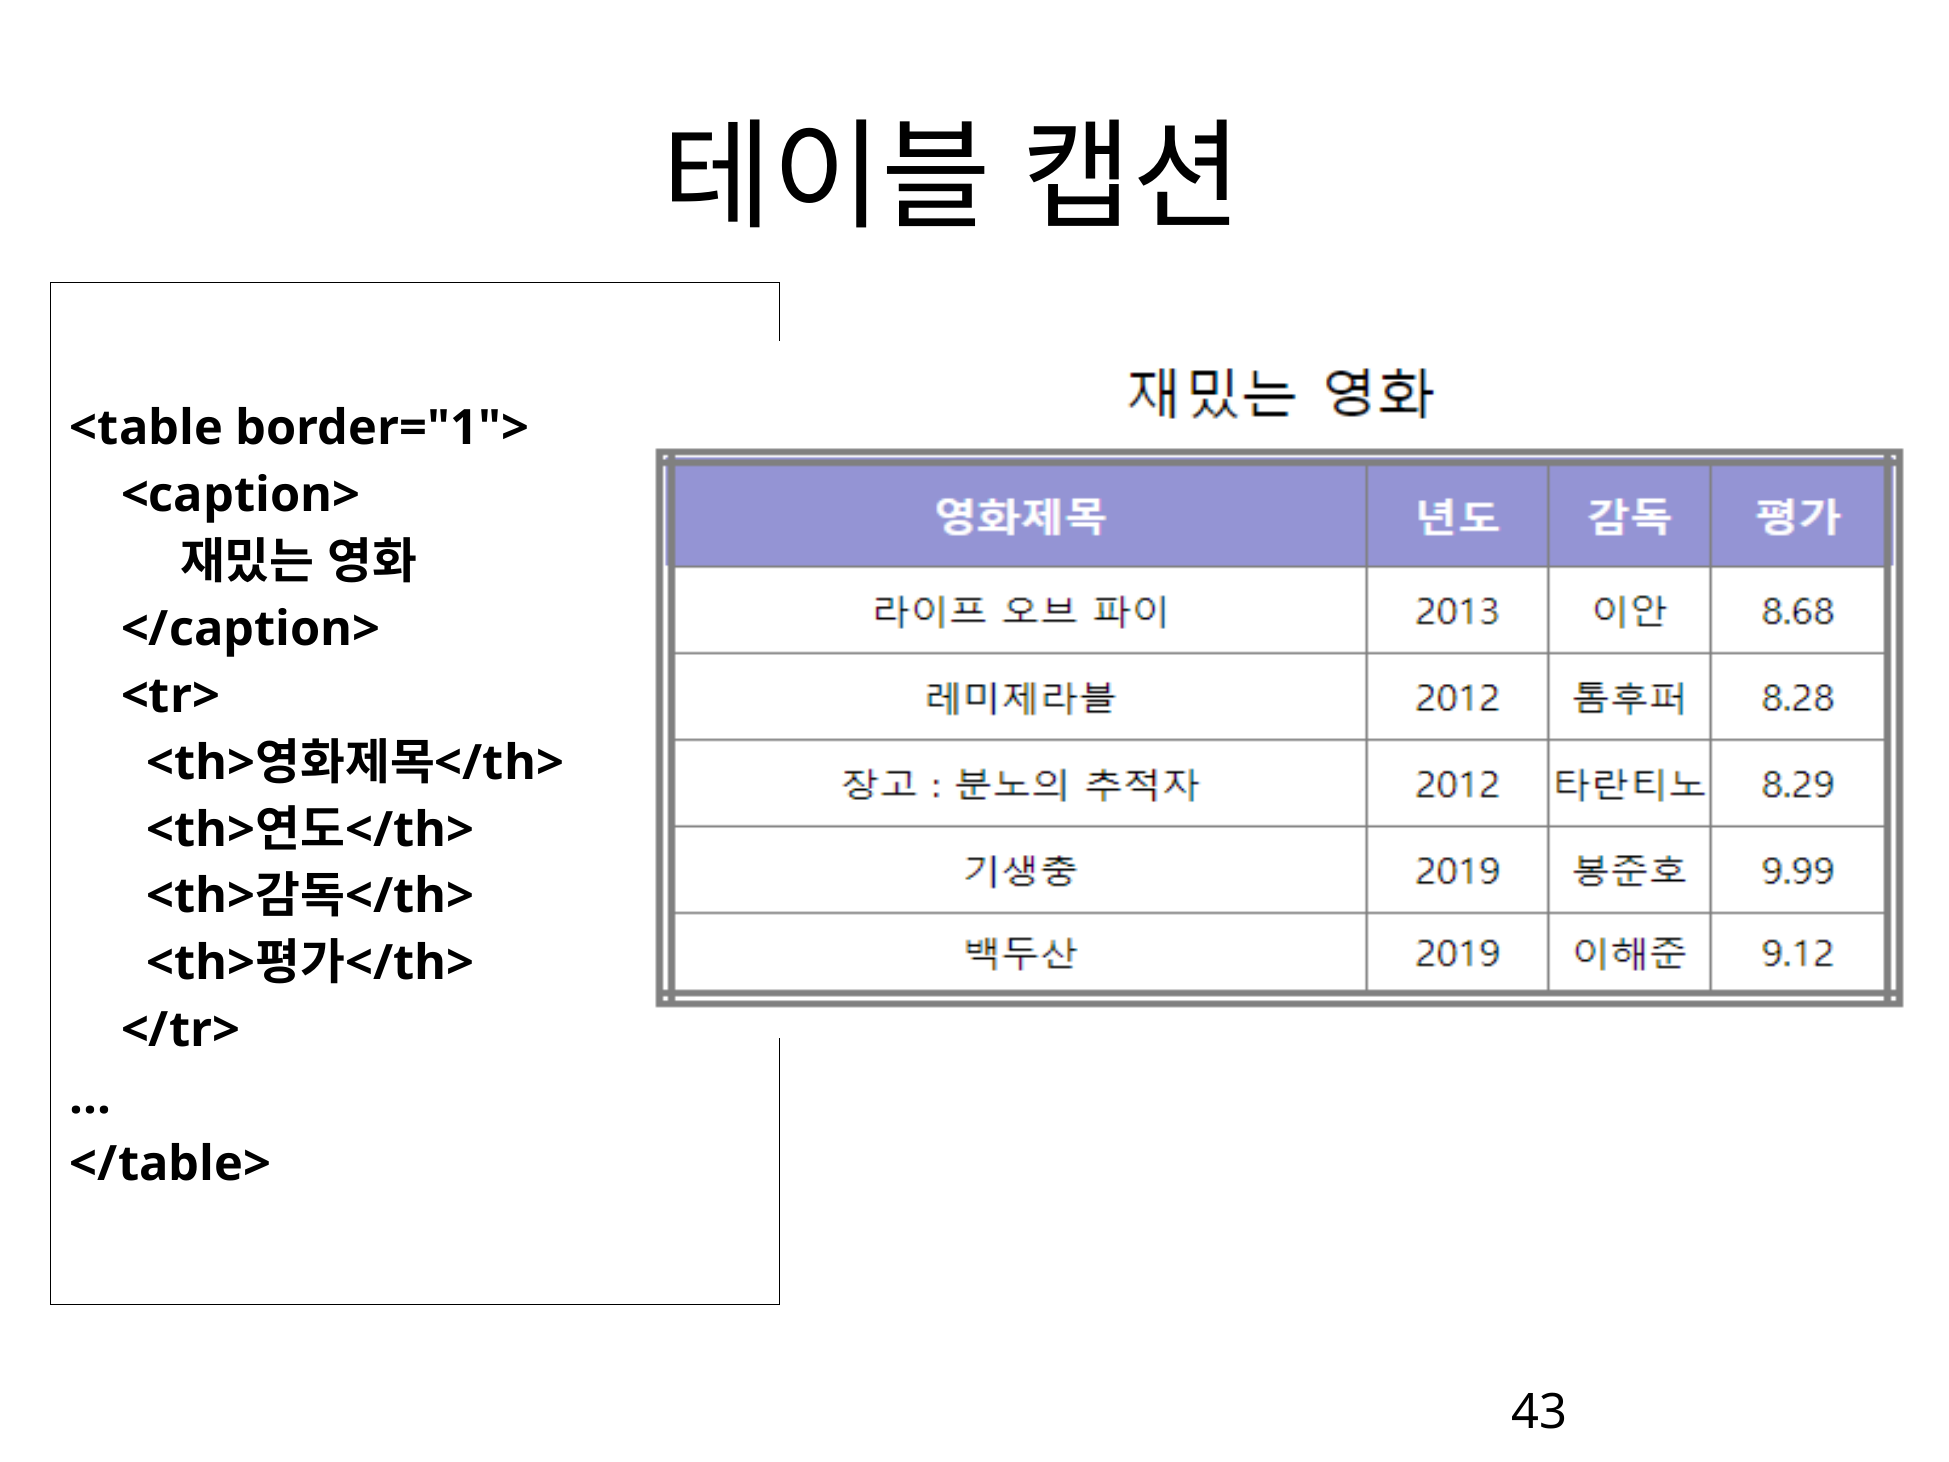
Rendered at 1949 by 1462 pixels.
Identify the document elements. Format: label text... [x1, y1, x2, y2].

text_box <table border="1"> <caption> 재밌는 영화 </caption> <tr> <th>영화제목</th> <th>연도</th> <th>감독</th> <th>평가</th> </tr> ... </table> [50, 282, 780, 1305]
slide_number <숫자> [1496, 1372, 1899, 1462]
picture [642, 341, 1916, 1038]
title 테이블 캡션 [156, 92, 1749, 255]
